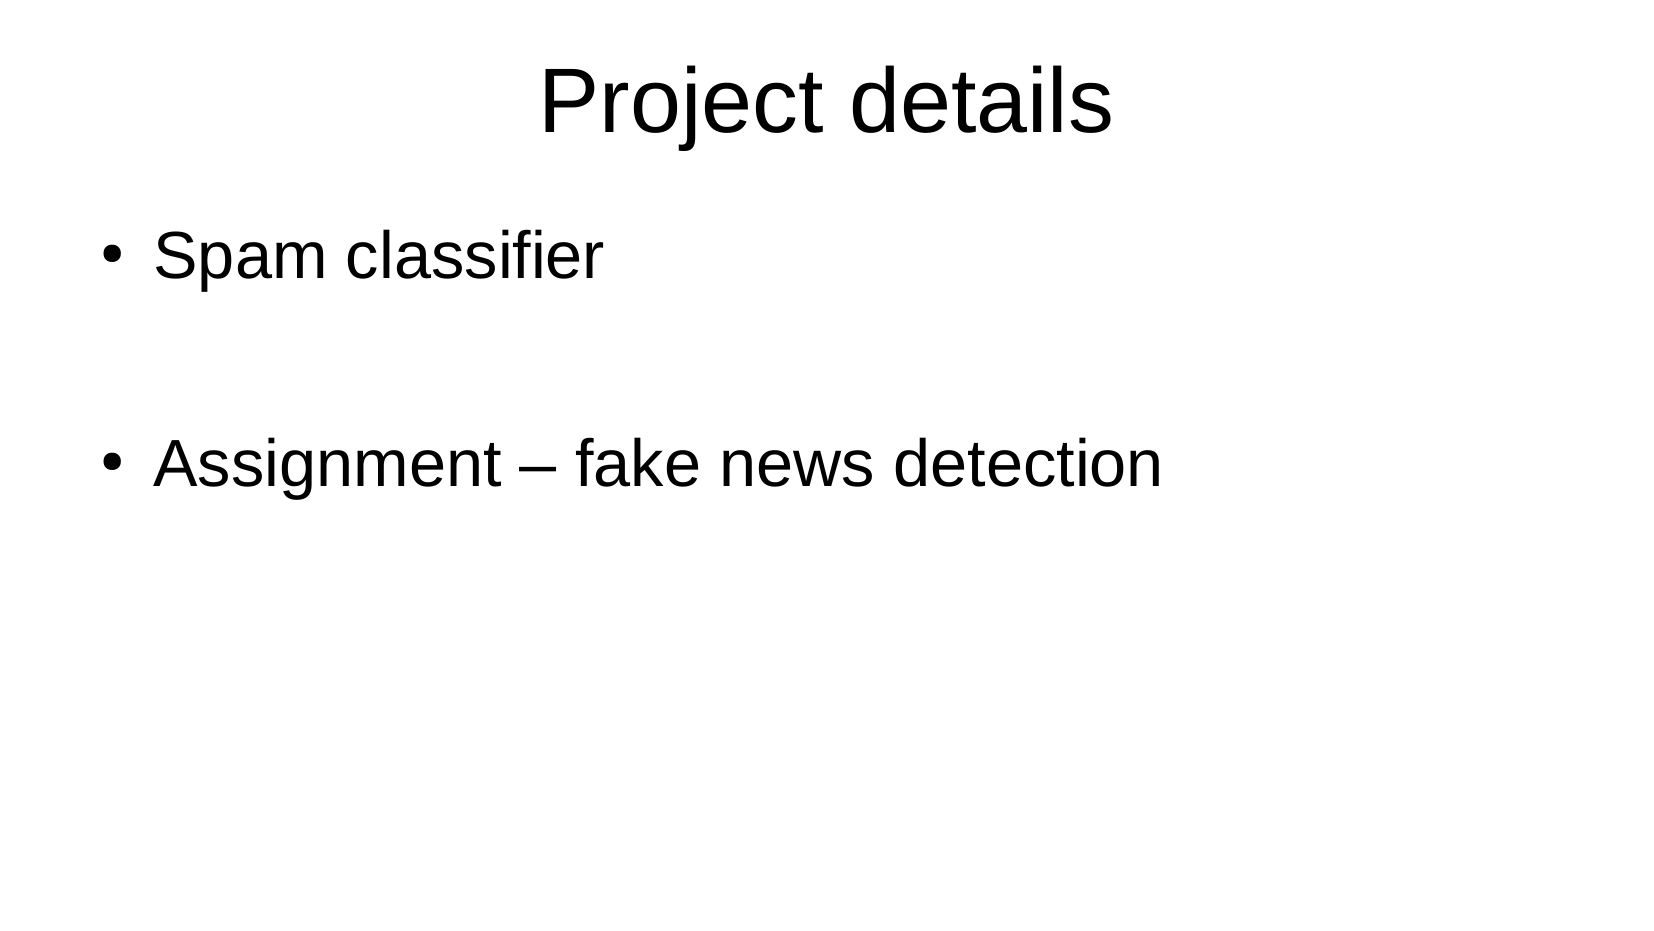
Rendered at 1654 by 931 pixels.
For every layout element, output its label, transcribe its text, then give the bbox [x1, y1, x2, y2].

title Project details [82, 23, 1571, 179]
list Spam classifier Assignment – fake news detection [82, 217, 1571, 758]
